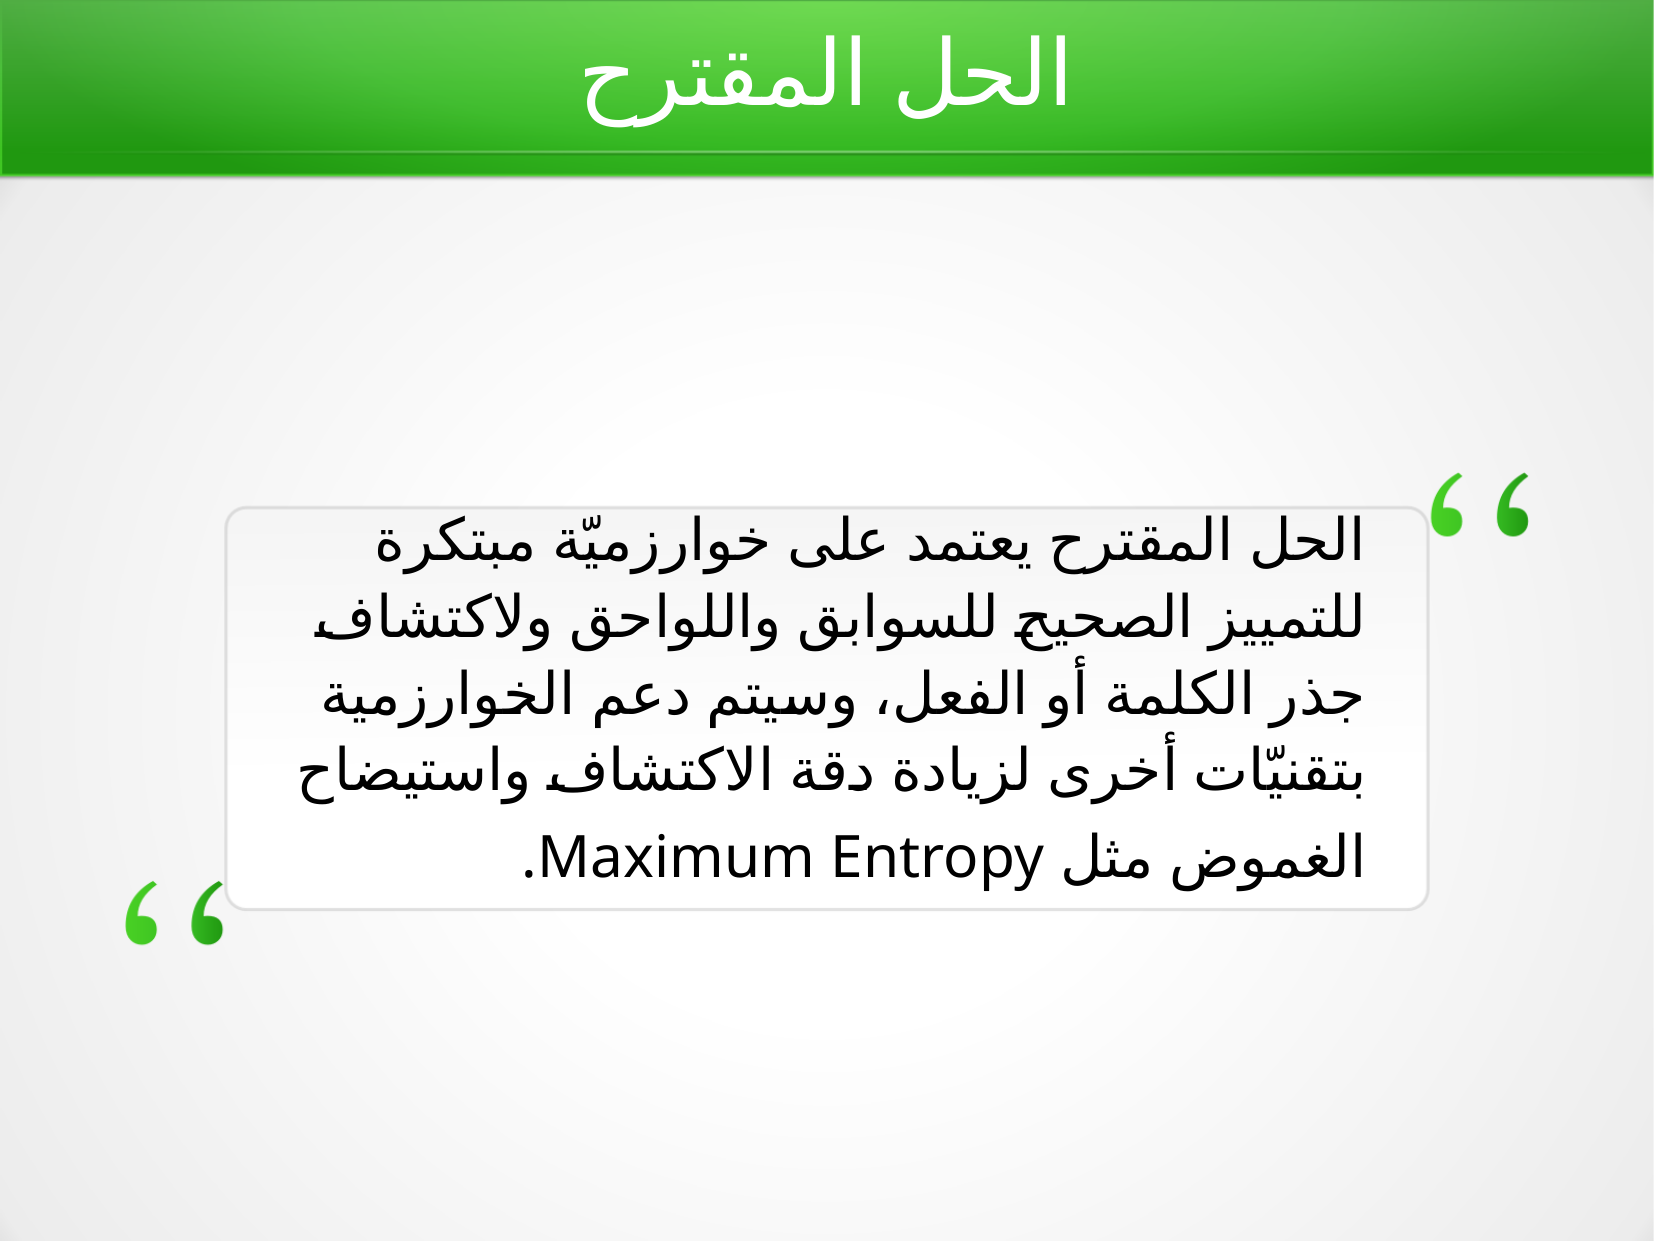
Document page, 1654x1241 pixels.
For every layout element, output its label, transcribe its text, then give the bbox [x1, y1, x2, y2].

title الحل المقترح [82, 11, 1571, 154]
list الحل المقترح يعتمد على خوارزميّة مبتكرة للتمييز الصحيح للسوابق واللواحق ولاكتشاف جذر الكلمة أو الفعل، وسيتم دعم الخوارزمية بتقنيّات أخرى لزيادة دقة الاكتشاف واستيضاح الغموض مثل Maximum Entropy. [224, 507, 1430, 910]
picture [0, 0, 1654, 1241]
